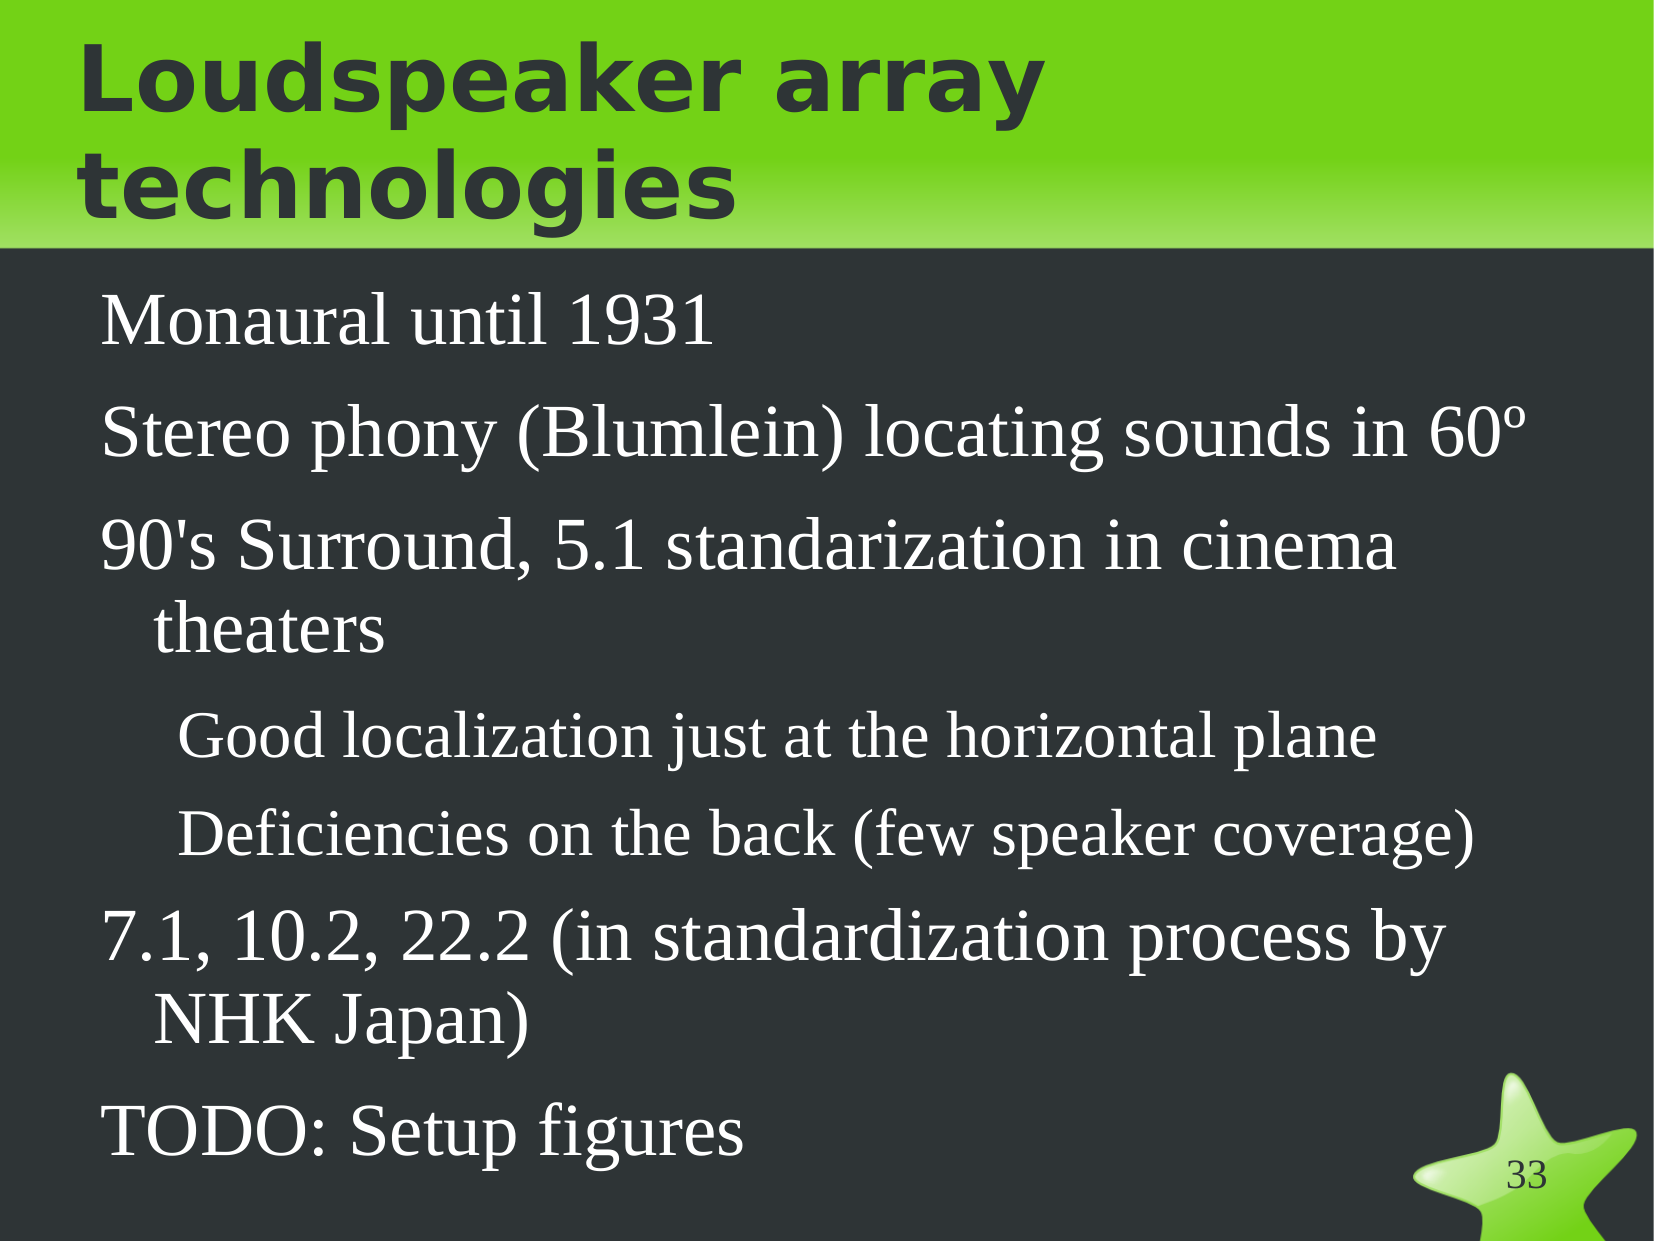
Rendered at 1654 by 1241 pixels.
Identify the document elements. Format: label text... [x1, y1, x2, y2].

list Monaural until 1931 Stereo phony (Blumlein) locating sounds in 60º 90's Surround, 5.1 standarization in cinema theaters Good localization just at the horizontal plane Deficiencies on the back (few speaker coverage) 7.1, 10.2, 22.2 (in standardization process by NHK Japan) TODO: Setup figures [82, 277, 1571, 1241]
picture [0, 0, 1654, 1241]
title Loudspeaker array technologies [76, 25, 1565, 240]
